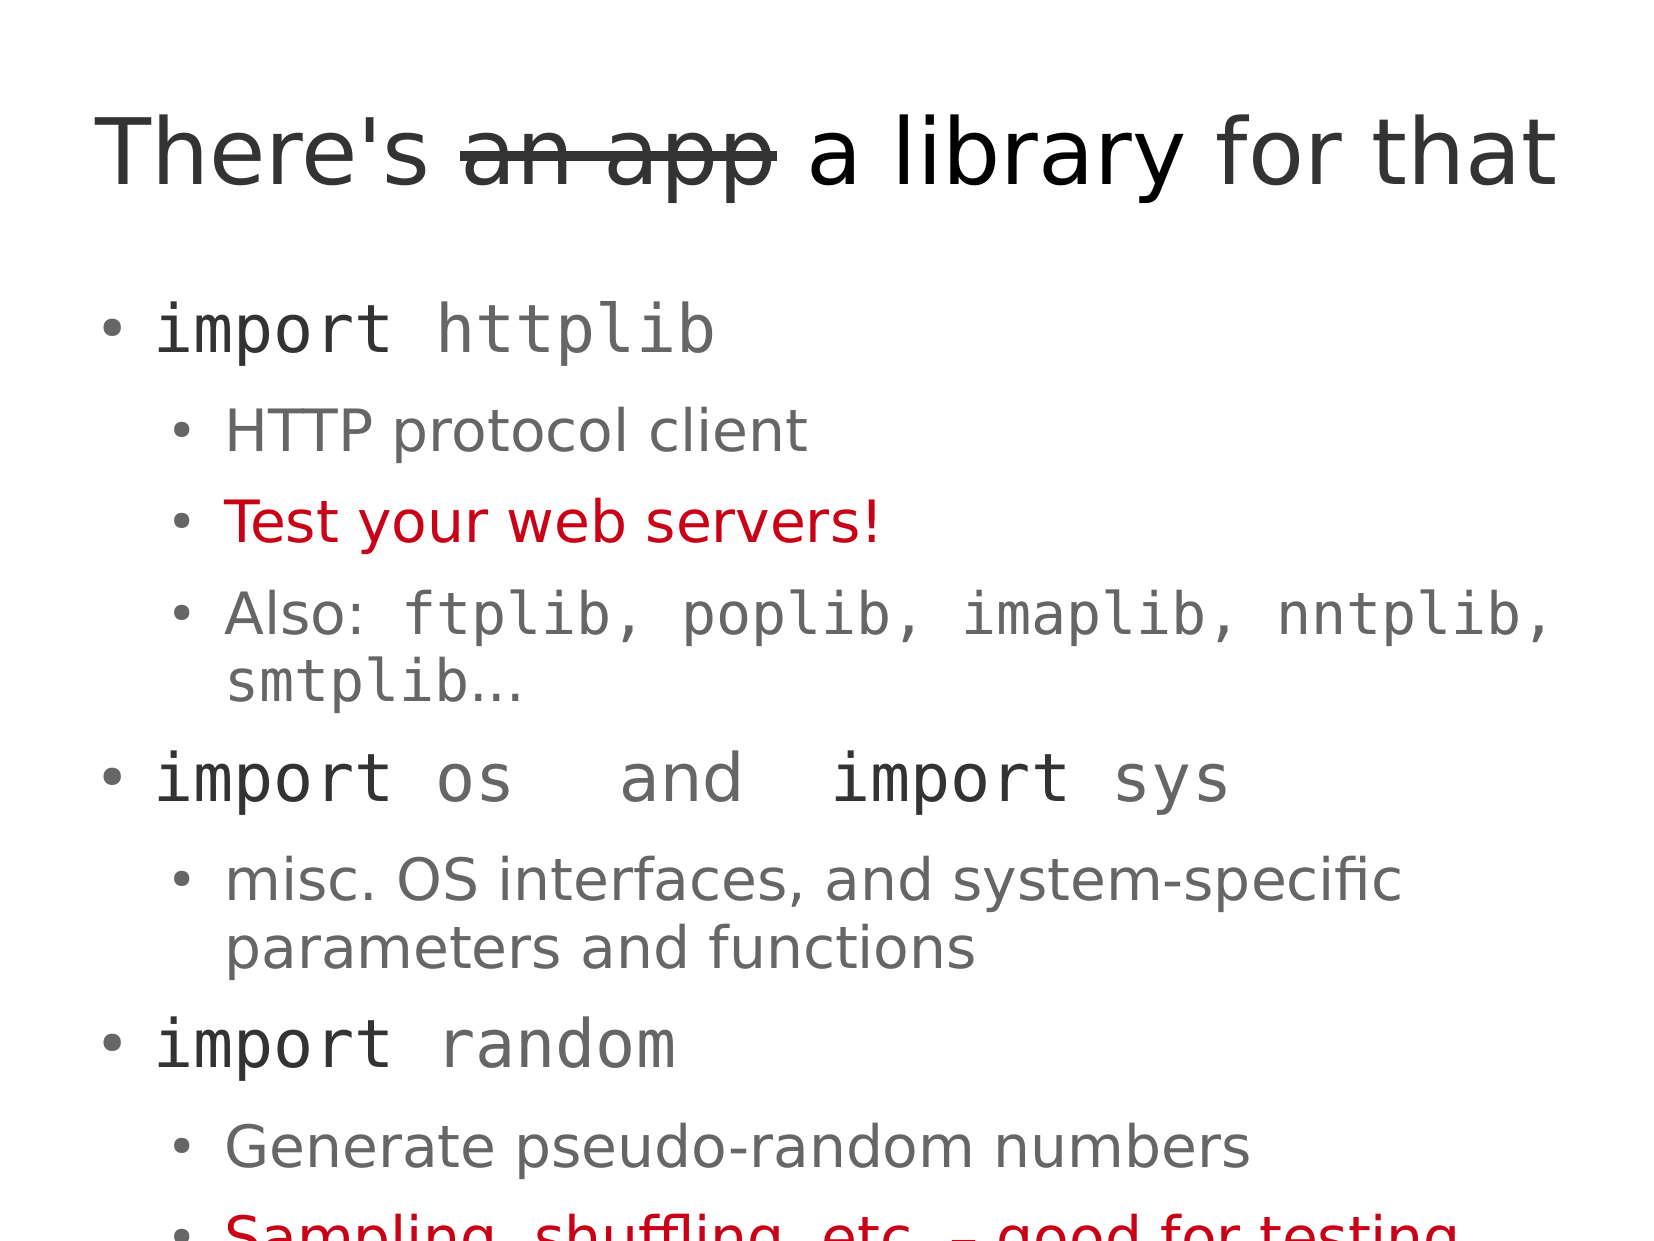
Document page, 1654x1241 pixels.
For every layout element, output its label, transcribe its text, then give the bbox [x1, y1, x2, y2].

list import httplib HTTP protocol client Test your web servers! Also: ftplib, poplib, imaplib, nntplib, smtplib... import os and import sys misc. OS interfaces, and system-specific parameters and functions import random Generate pseudo-random numbers Sampling, shuffling, etc. – good for testing import socket First test script used this for PJ1CP1 also SimpleHTTPServer, BaseHTTPServer... import fileinput → fileinput.input() → iterable Reads lines from stdin, files listed on command line, etc. [82, 290, 1571, 1109]
title There's an app a library for that [82, 49, 1571, 257]
